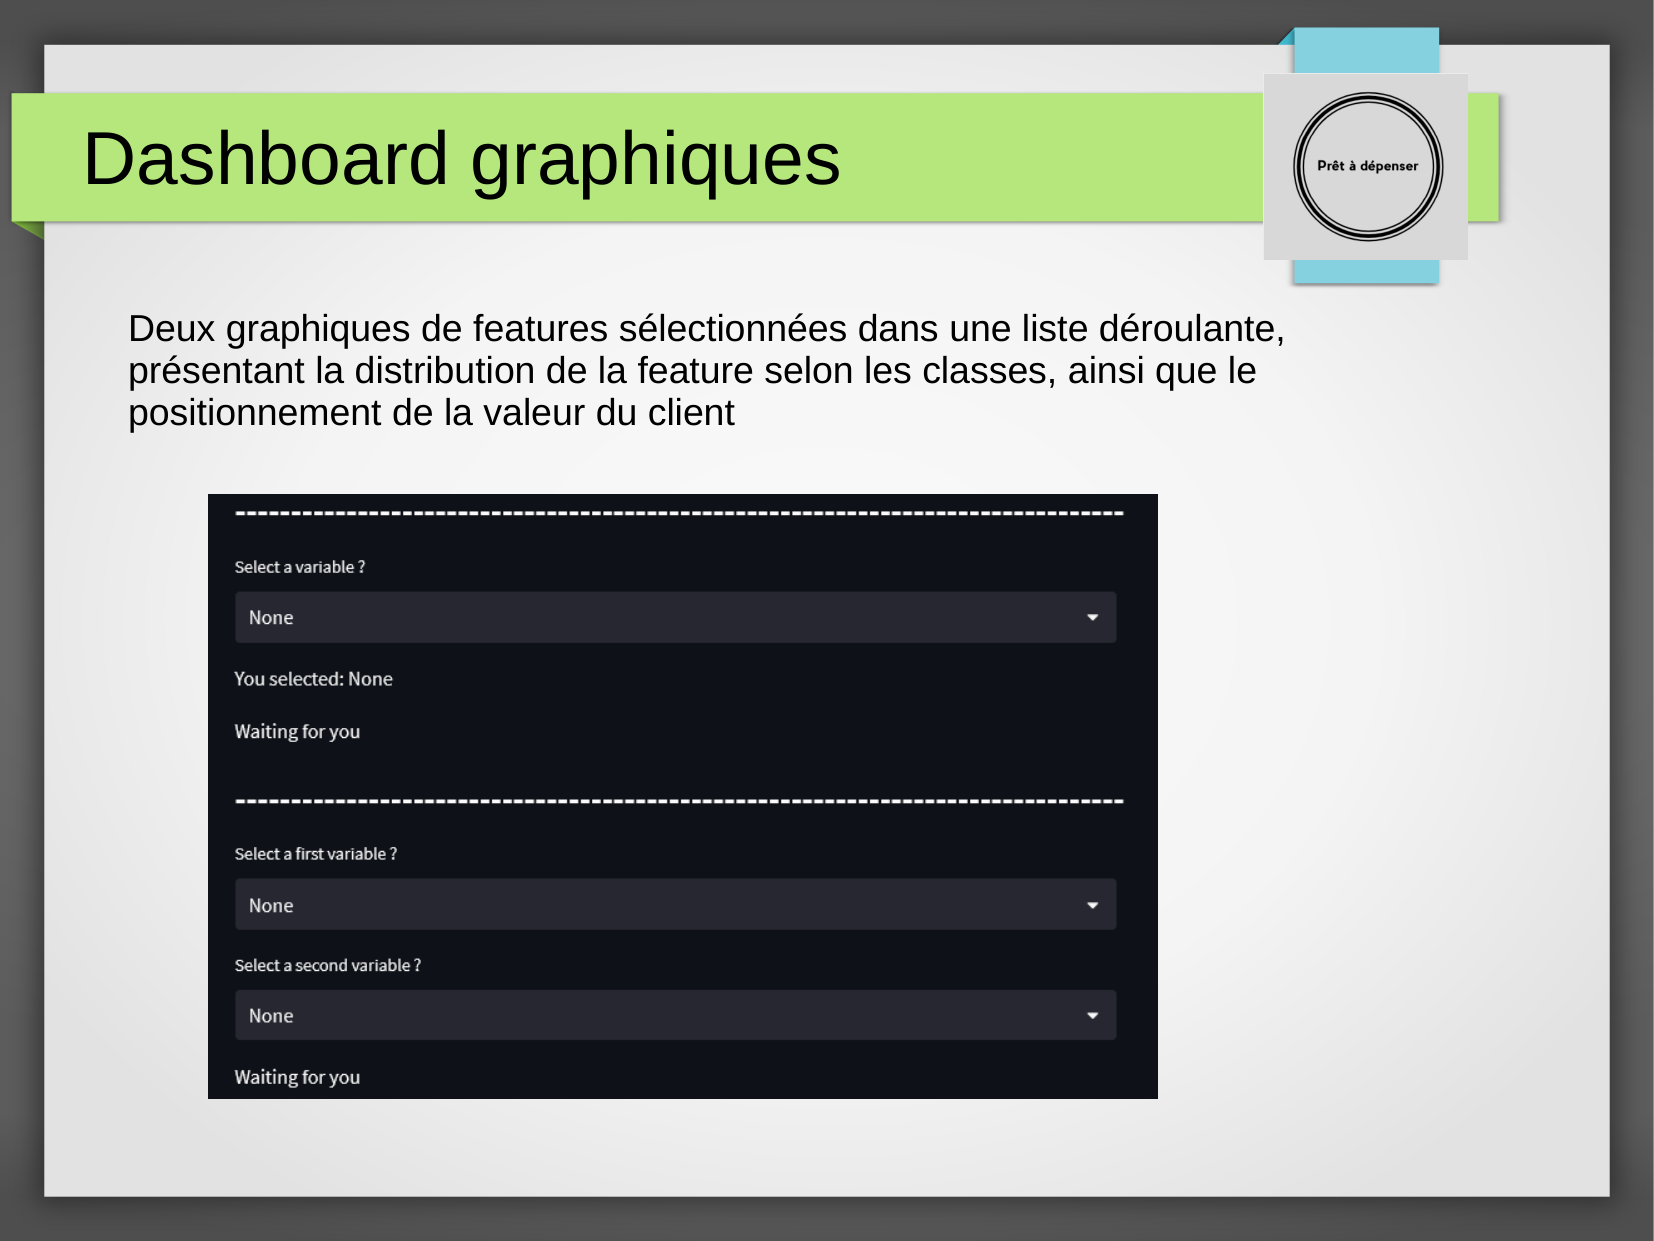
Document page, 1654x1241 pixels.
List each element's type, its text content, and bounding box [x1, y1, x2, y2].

picture [0, 0, 1654, 1241]
text_box Deux graphiques de features sélectionnées dans une liste déroulante, présentant la distribution de la feature selon les classes, ainsi que le positionnement de la valeur du client [113, 300, 1378, 441]
title Dashboard graphiques [82, 116, 1263, 201]
